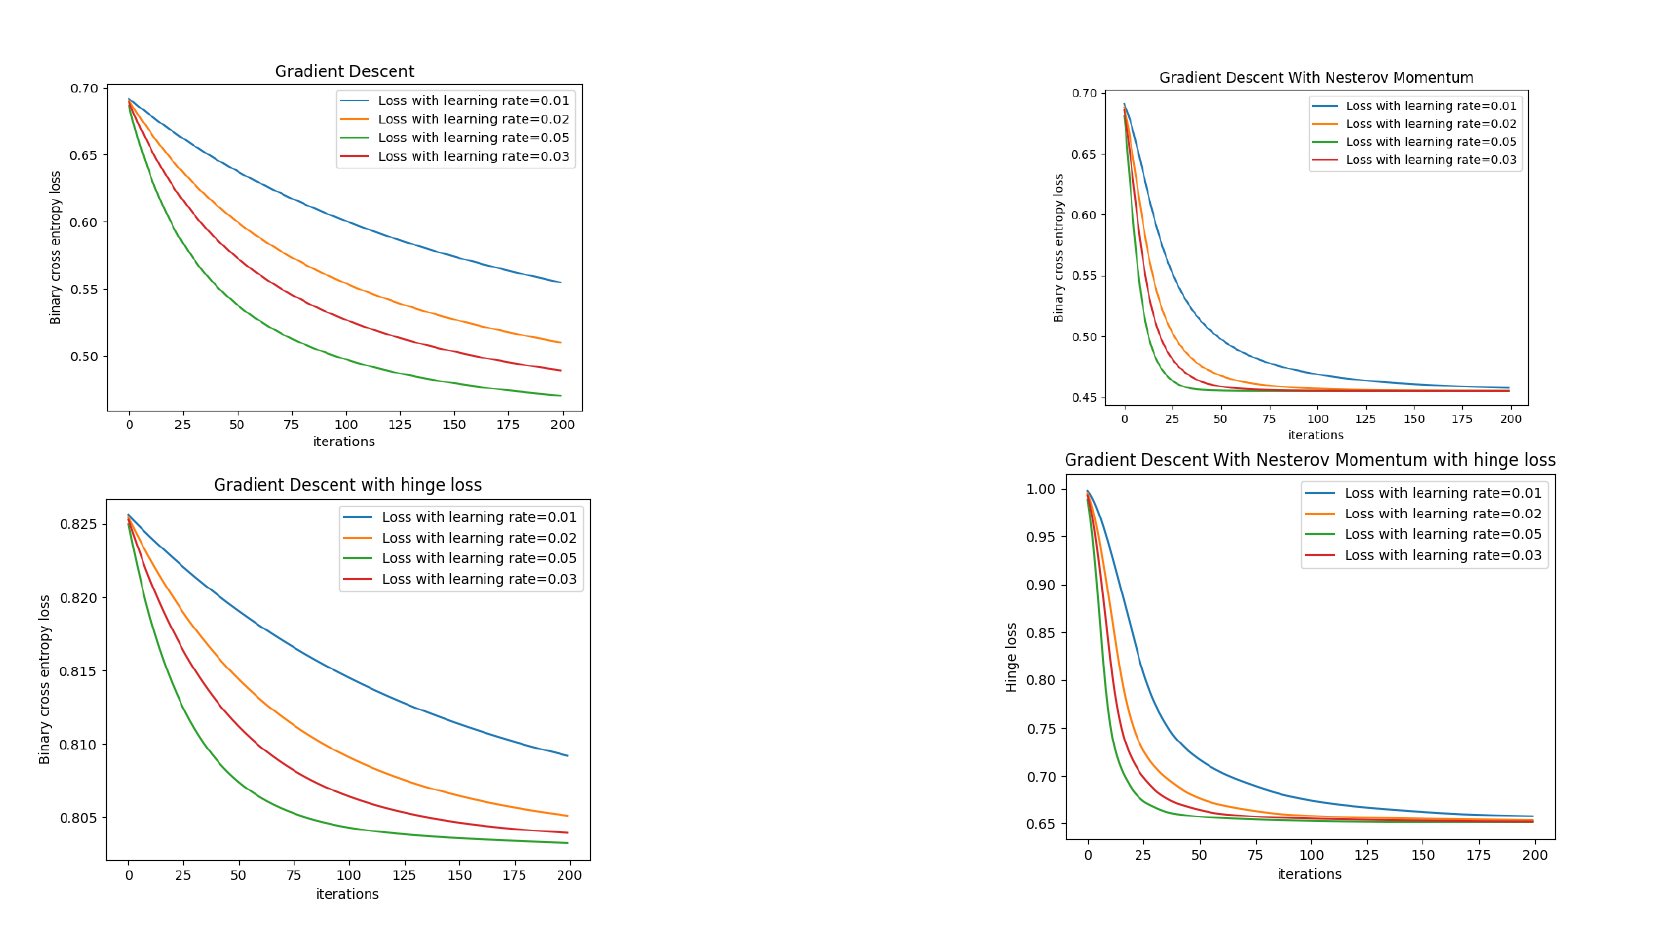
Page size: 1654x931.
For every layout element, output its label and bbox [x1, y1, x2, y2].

picture [40, 55, 591, 457]
picture [996, 62, 1565, 891]
picture [29, 467, 598, 911]
